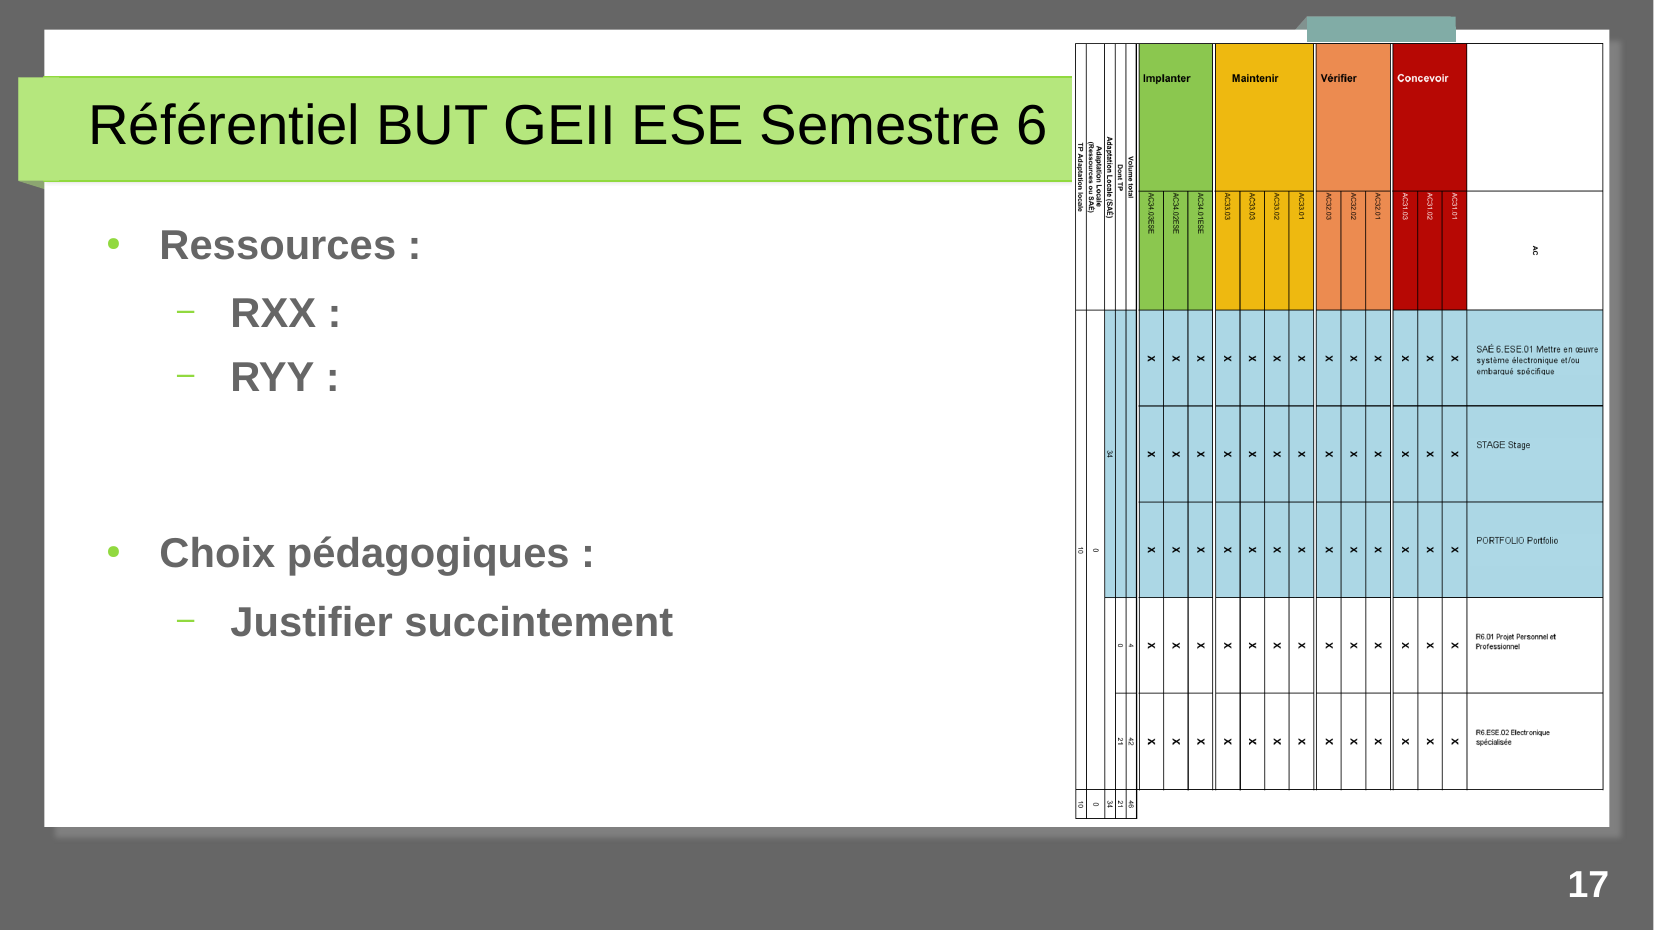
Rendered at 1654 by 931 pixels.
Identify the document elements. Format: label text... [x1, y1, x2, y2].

title Référentiel BUT GEII ESE Semestre 6 [88, 73, 1071, 178]
picture [1071, 41, 1607, 824]
text_box 20 [974, 856, 1625, 916]
list Choix pédagogiques : Justifier succintement [88, 529, 1072, 812]
list Ressources : RXX : RYY : [88, 221, 1071, 504]
